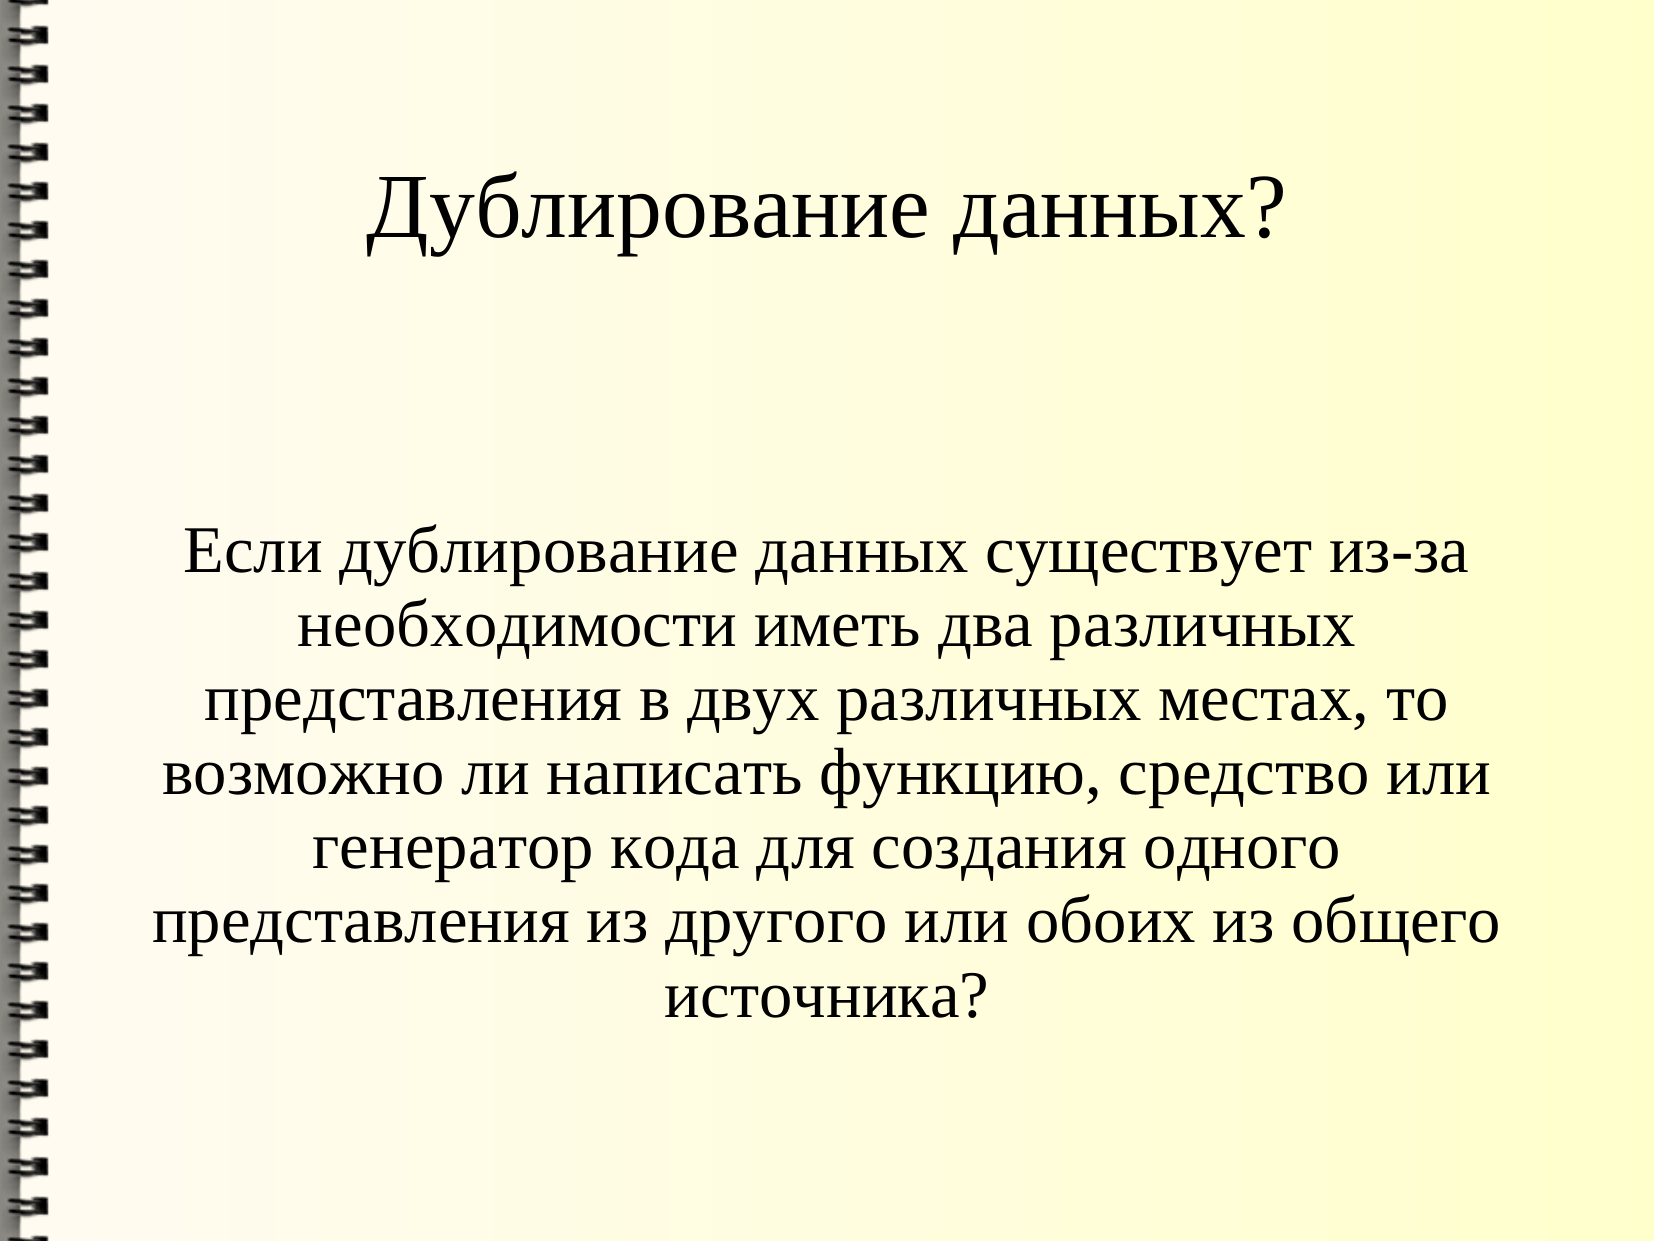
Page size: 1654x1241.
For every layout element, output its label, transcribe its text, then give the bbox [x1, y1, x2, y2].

title Дублирование данных? [121, 102, 1534, 311]
picture [0, 0, 1654, 1241]
subtitle Если дублирование данных существует из-за необходимости иметь два различных представления в двух различных местах, то возможно ли написать функцию, средство или генератор кода для создания одного представления из другого или обоих из общего источника? [121, 344, 1534, 1200]
